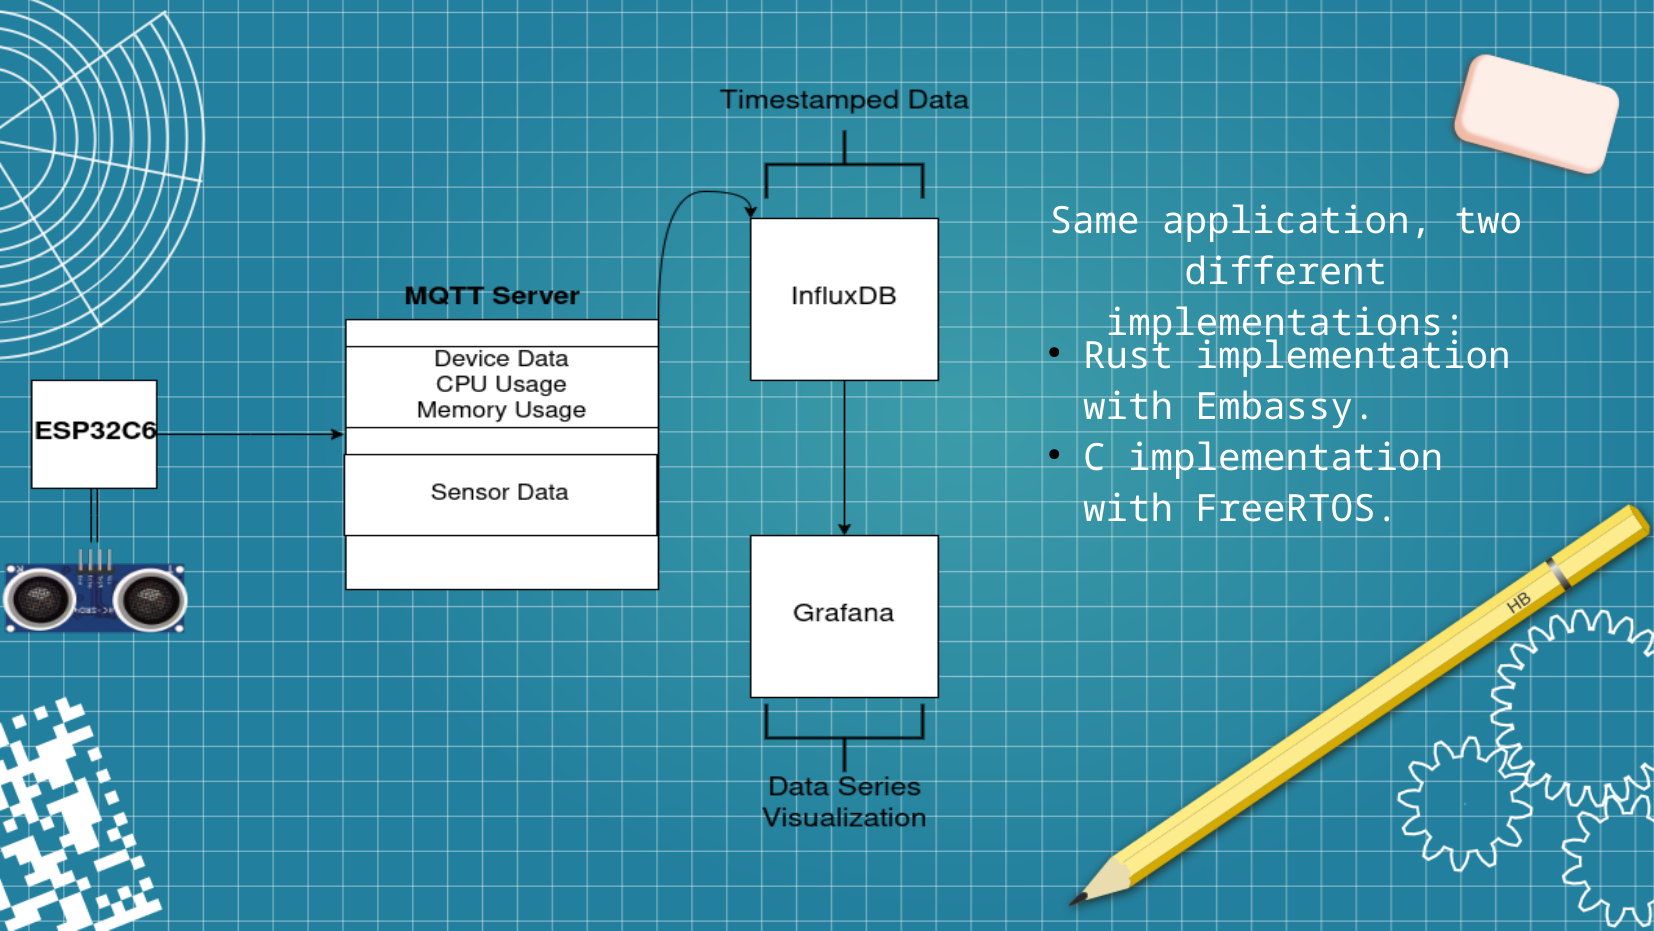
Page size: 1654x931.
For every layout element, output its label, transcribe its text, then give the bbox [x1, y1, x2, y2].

text_box Rust implementation with Embassy. C implementation with FreeRTOS. [1032, 321, 1542, 532]
text_box Same application, two different implementations: [1034, 185, 1629, 292]
picture [0, 0, 1654, 931]
